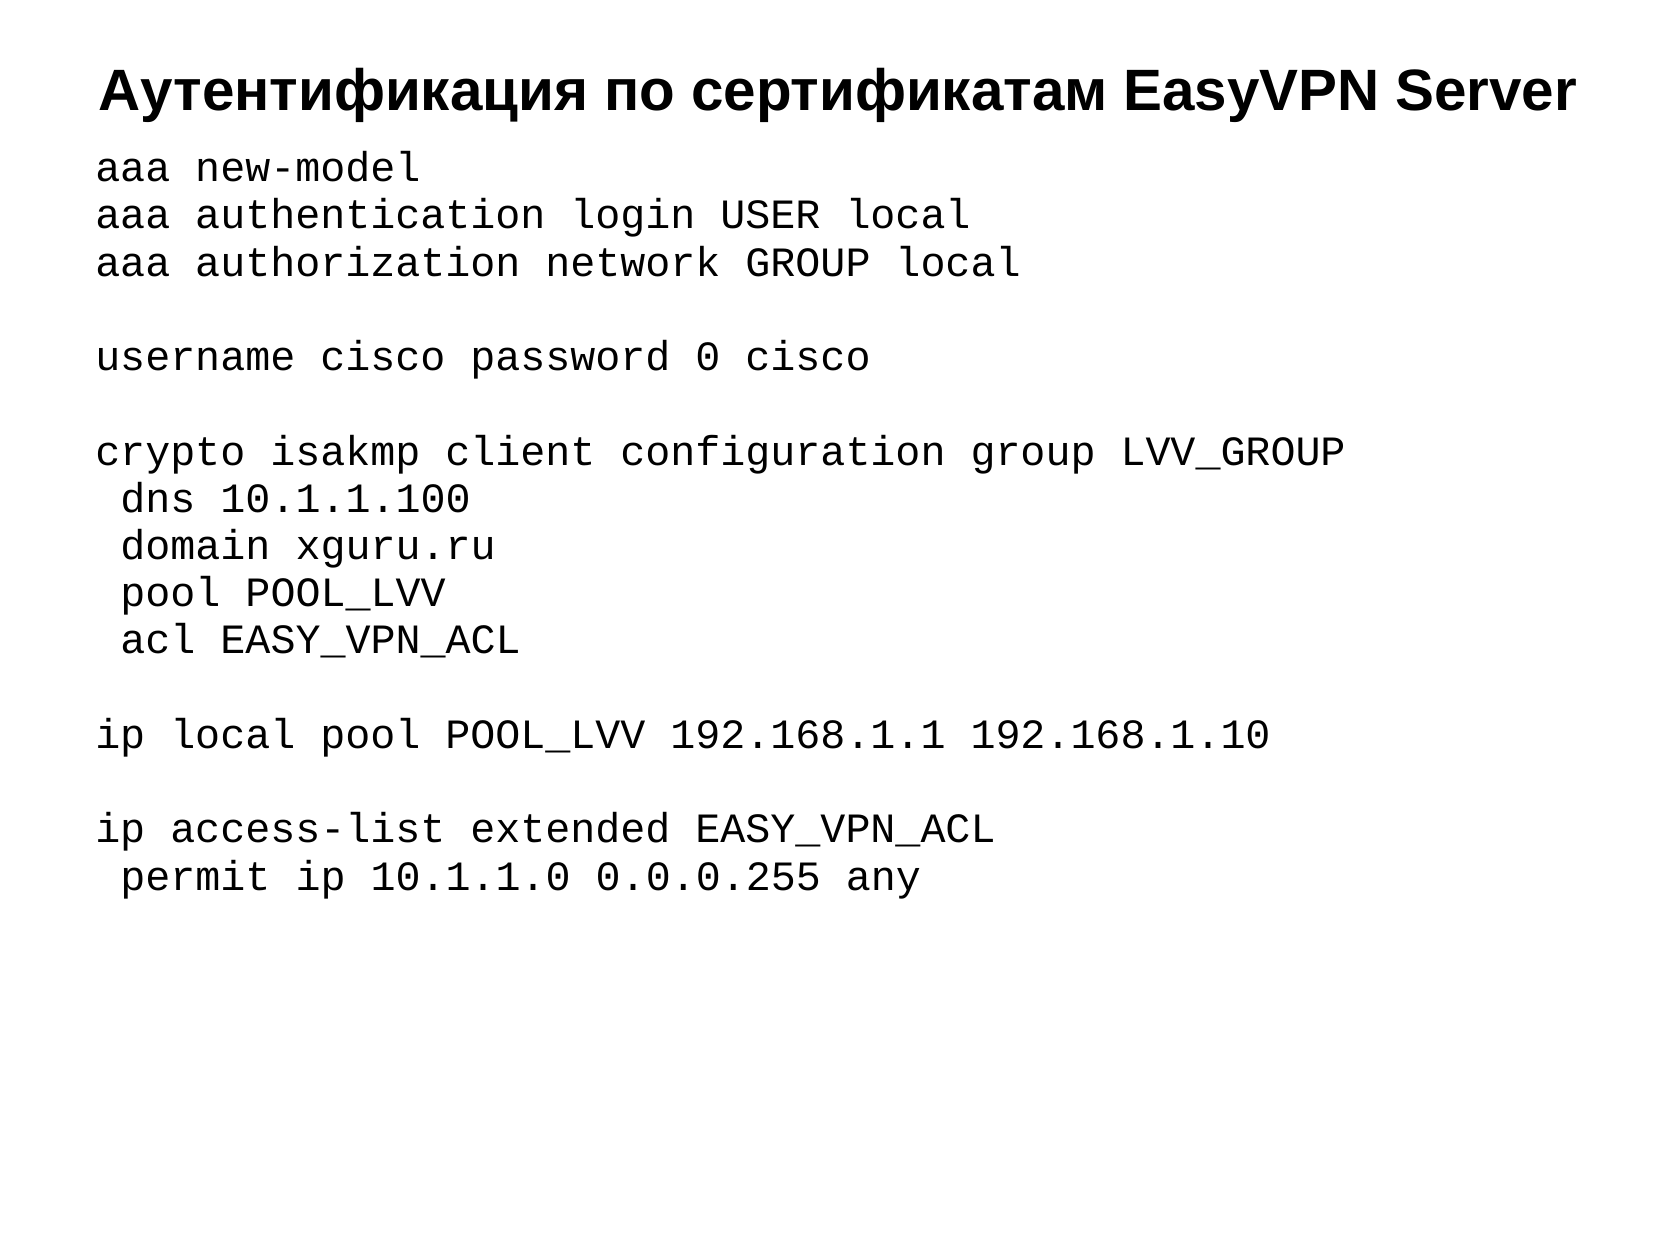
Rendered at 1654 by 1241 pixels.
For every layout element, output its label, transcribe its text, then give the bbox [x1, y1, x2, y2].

text_box Аутентификация по сертификатам EasyVPN Server [64, 37, 1613, 130]
list aaa new-model aaa authentication login USER local aaa authorization network GROUP local username cisco password 0 cisco crypto isakmp client configuration group LVV_GROUP dns 10.1.1.100 domain xguru.ru pool POOL_LVV acl EASY_VPN_ACL ip local pool POOL_LVV 192.168.1.1 192.168.1.10 ip access-list extended EASY_VPN_ACL permit ip 10.1.1.0 0.0.0.255 any [95, 146, 1538, 1213]
